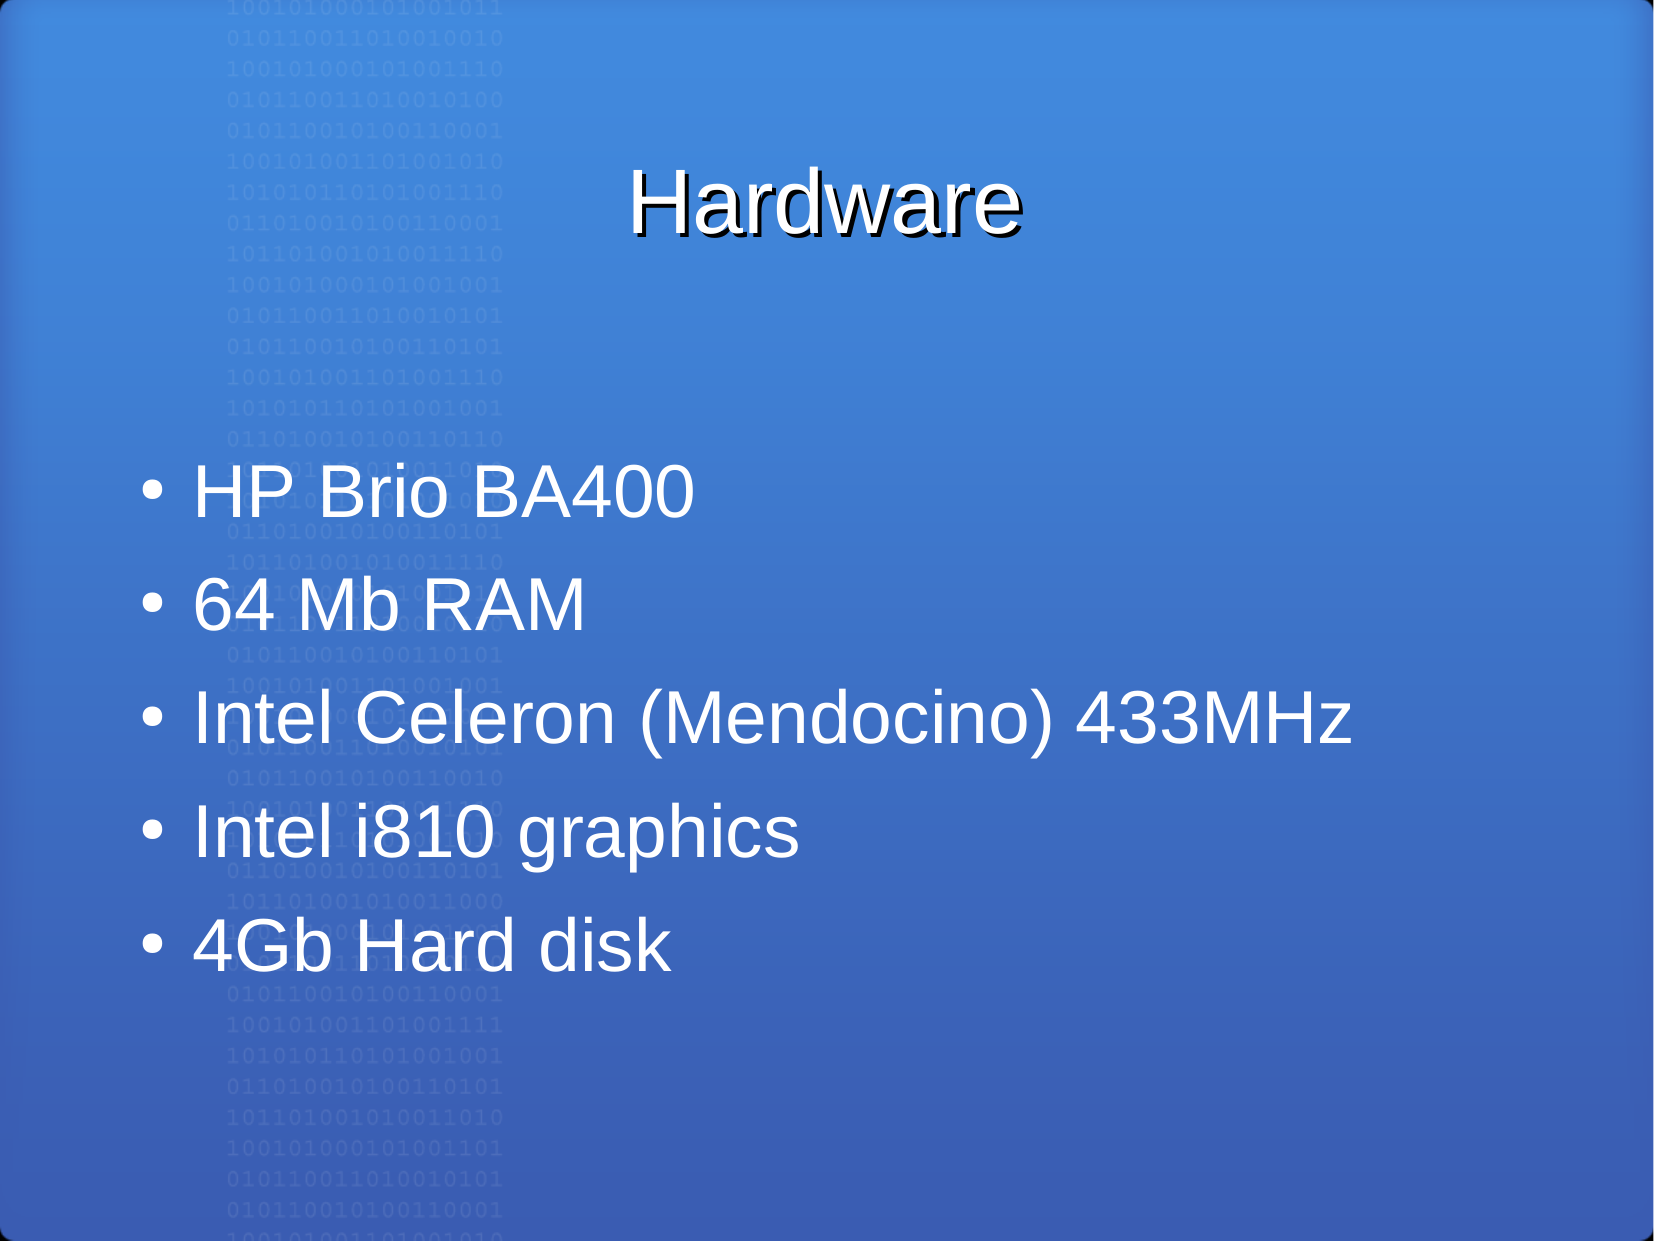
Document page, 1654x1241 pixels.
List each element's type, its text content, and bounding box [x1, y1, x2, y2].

list HP Brio BA400 64 Mb RAM Intel Celeron (Mendocino) 433MHz Intel i810 graphics 4Gb Hard disk [121, 344, 1534, 1112]
title Hardware [118, 105, 1532, 298]
picture [0, 0, 1654, 1241]
